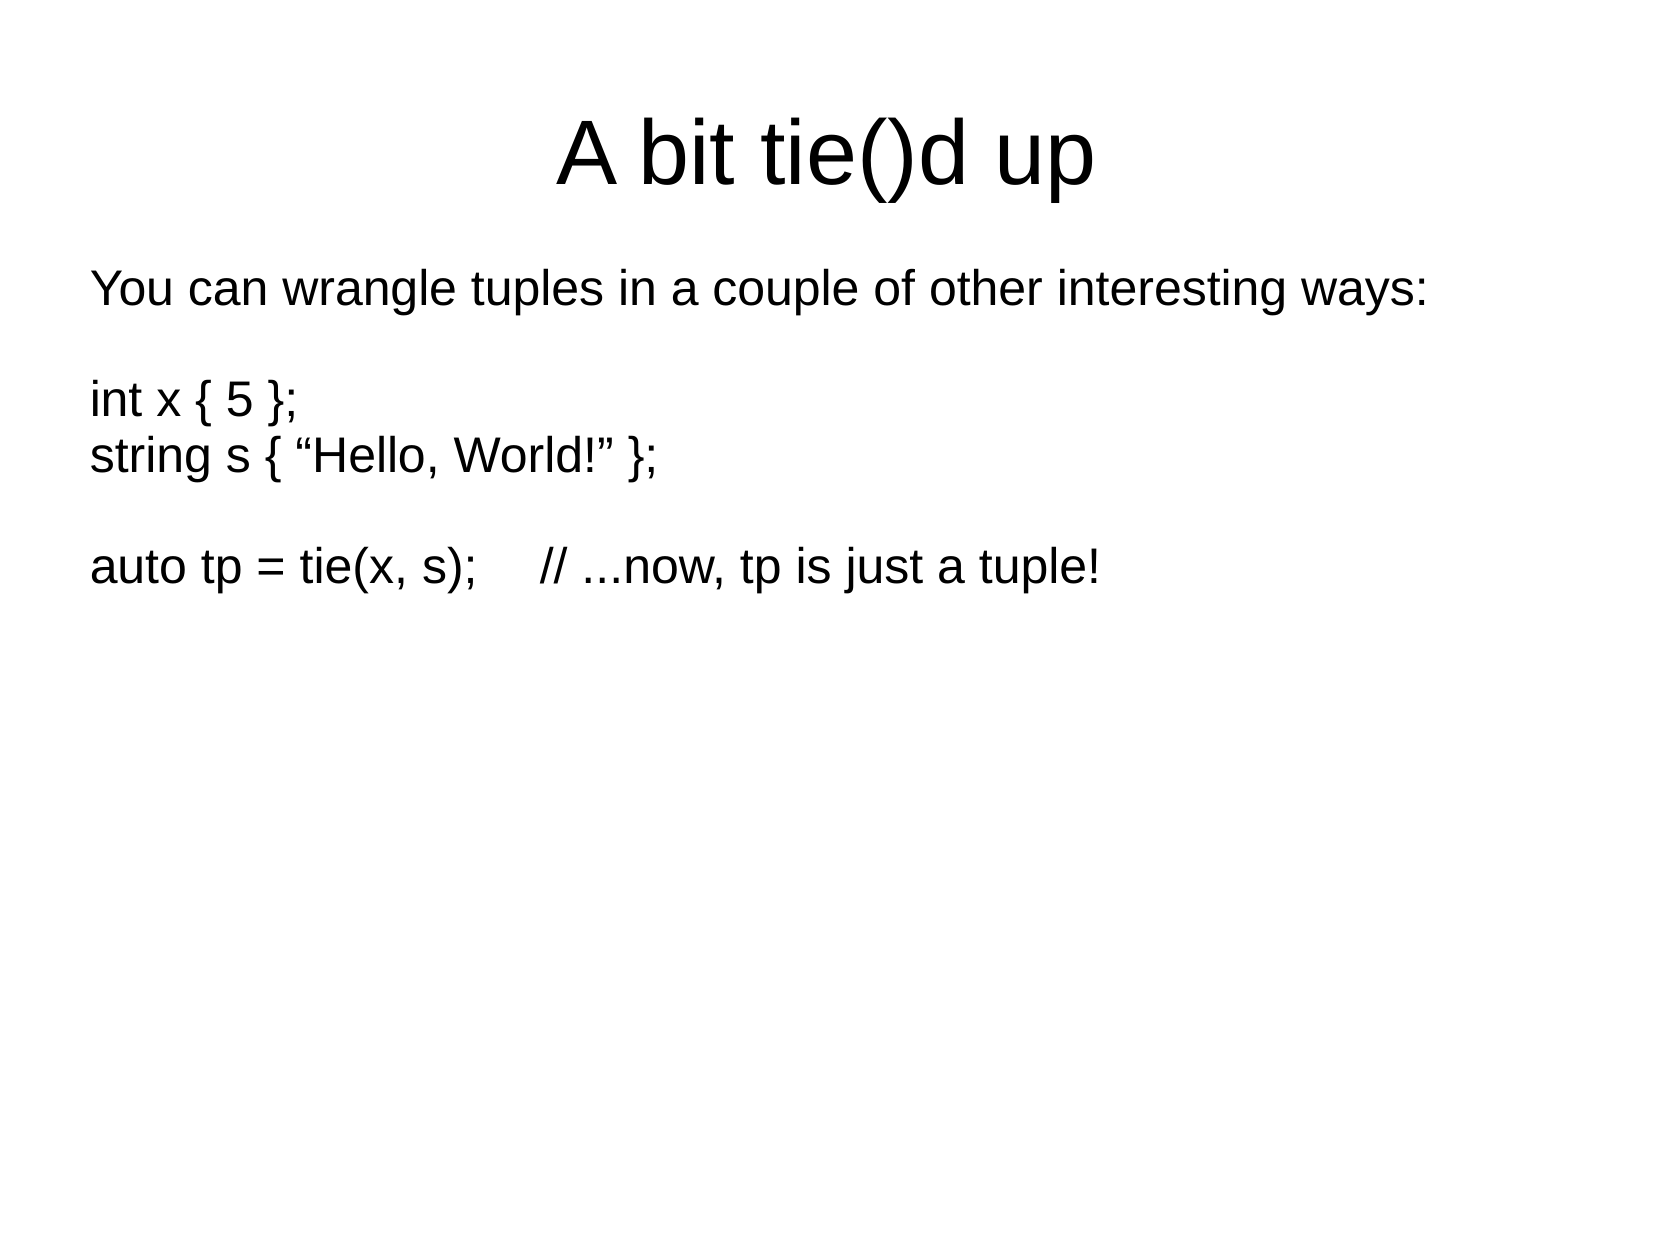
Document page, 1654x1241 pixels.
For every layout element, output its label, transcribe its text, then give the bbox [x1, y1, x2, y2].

title A bit tie()d up [82, 49, 1571, 257]
text_box You can wrangle tuples in a couple of other interesting ways: int x { 5 }; string s { “Hello, World!” }; auto tp = tie(x, s); // ...now, tp is just a tuple! [75, 252, 1445, 769]
